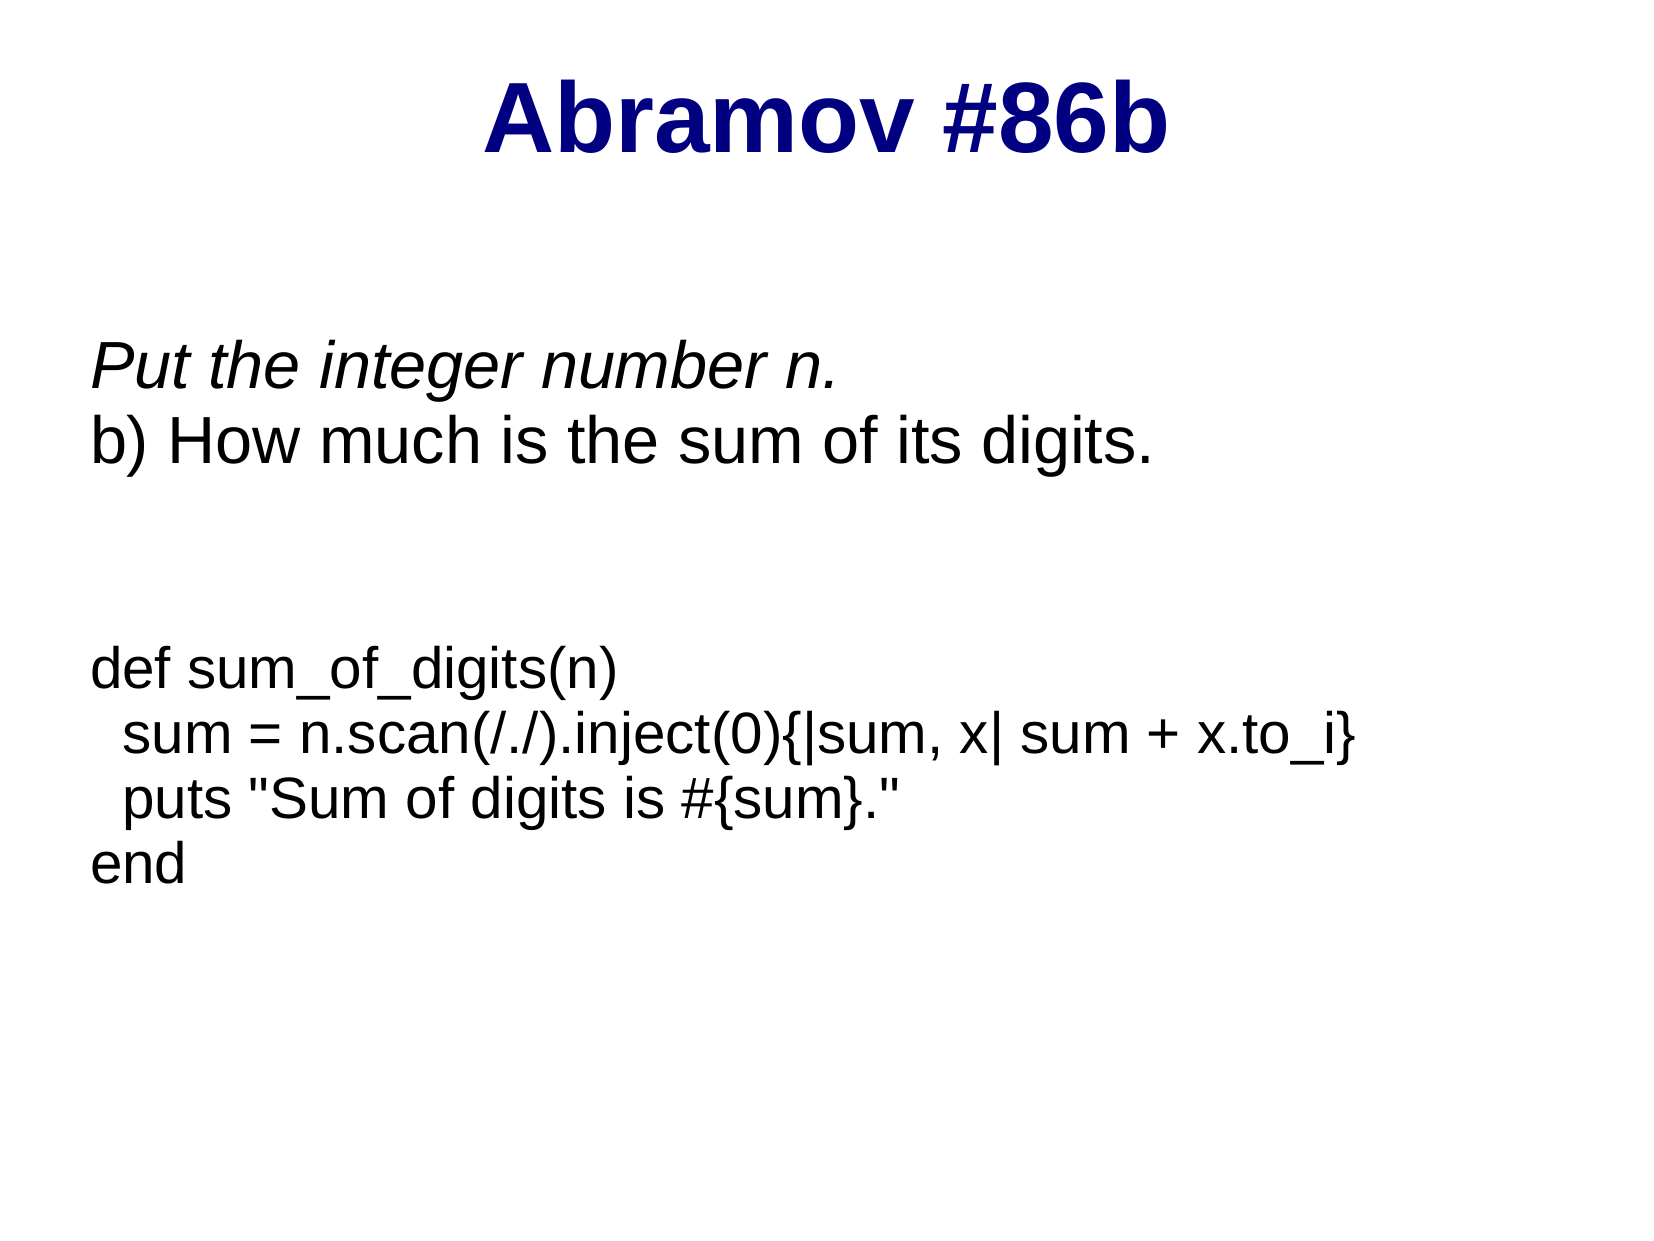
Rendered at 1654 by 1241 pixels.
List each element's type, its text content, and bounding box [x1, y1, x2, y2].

title Abramov #86b [82, 47, 1571, 189]
subtitle Put the integer number n. b) How much is the sum of its digits. def sum_of_digits(n) sum = n.scan(/./).inject(0){|sum, x| sum + x.to_i} puts "Sum of digits is #{sum}." end [90, 285, 1579, 1005]
